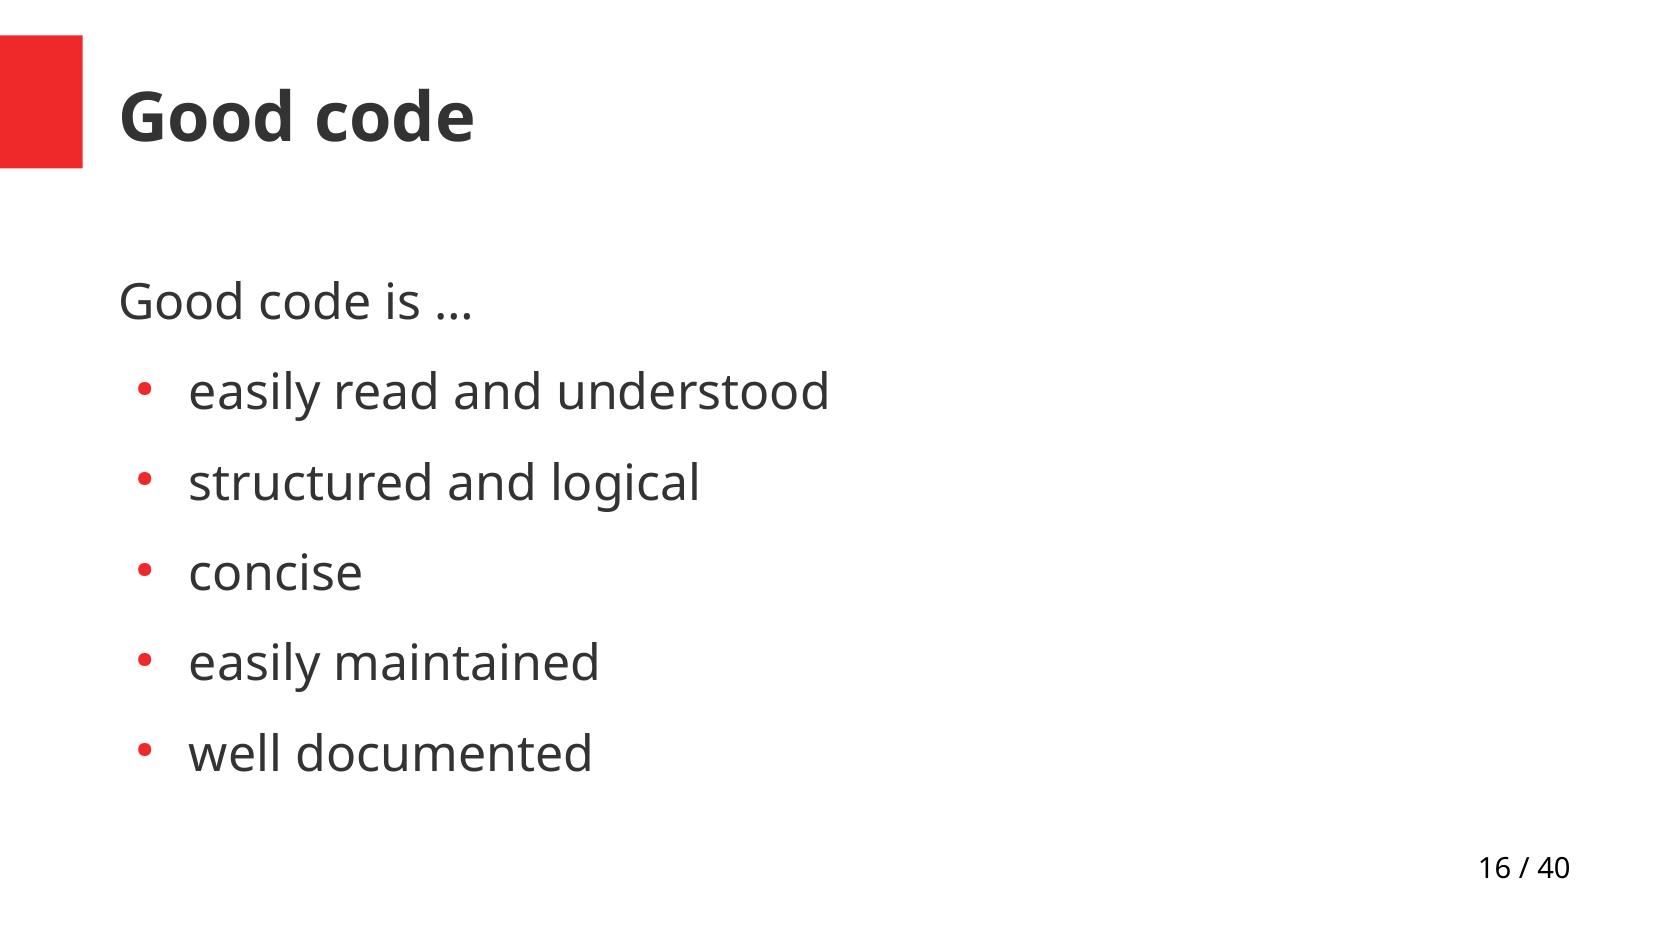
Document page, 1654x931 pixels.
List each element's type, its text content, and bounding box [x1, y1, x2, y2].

list Good code is … easily read and understood structured and logical concise easily maintained well documented [118, 265, 1536, 806]
title Good code [118, 37, 1571, 193]
